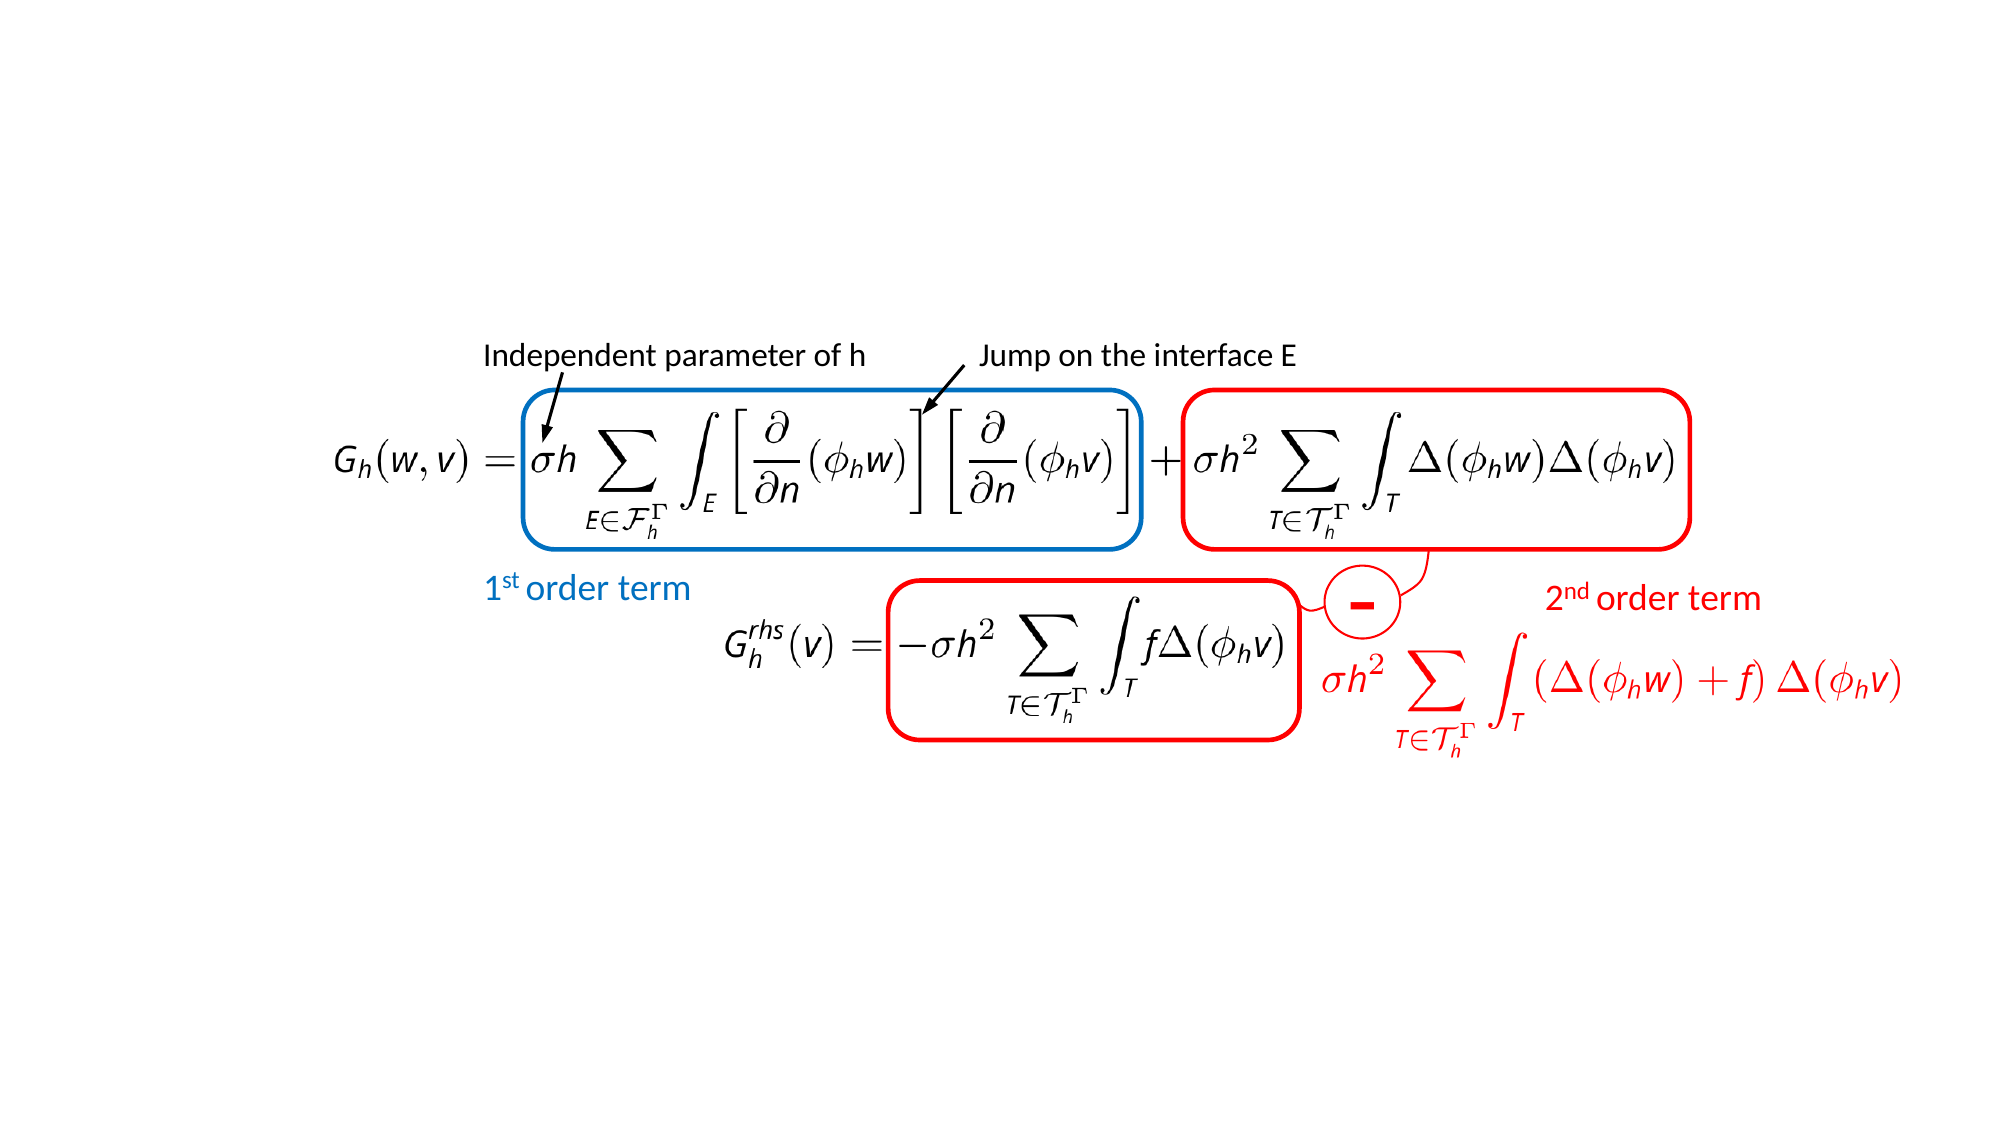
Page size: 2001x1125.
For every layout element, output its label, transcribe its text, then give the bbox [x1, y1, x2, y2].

picture [1396, 552, 1427, 593]
text_box Independent parameter of h [468, 326, 887, 382]
text_box - [1332, 527, 1396, 664]
picture [1186, 393, 1687, 547]
picture [1326, 584, 1332, 620]
picture [310, 384, 1690, 741]
text_box 2nd order term [1529, 565, 1780, 627]
picture [526, 393, 1138, 547]
picture [1281, 533, 1909, 773]
text_box 1st order term [468, 554, 710, 616]
picture [891, 583, 1297, 737]
text_box Jump on the interface E [964, 326, 1317, 382]
